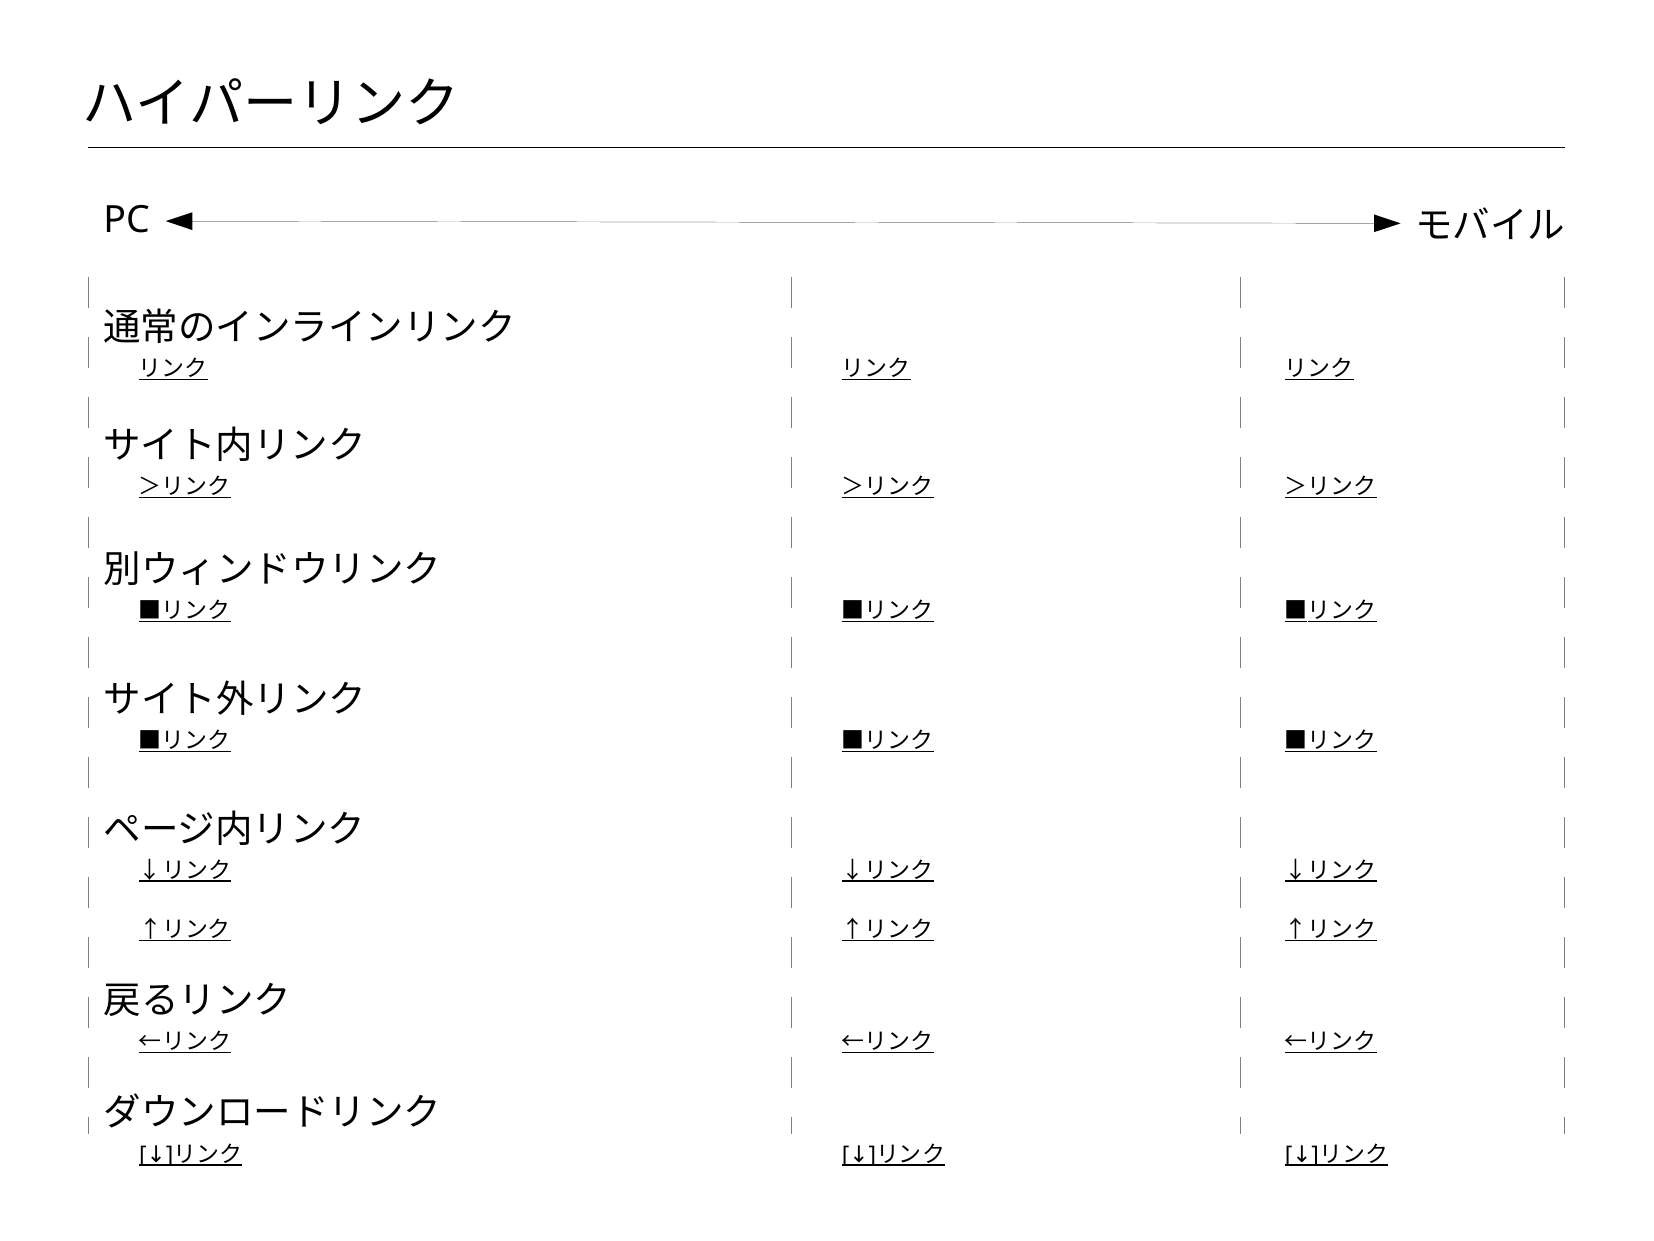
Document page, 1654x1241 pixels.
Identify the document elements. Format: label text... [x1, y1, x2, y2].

text_box PC [88, 185, 166, 257]
text_box モバイル [1400, 187, 1581, 259]
text_box ←リンク [827, 1015, 949, 1066]
text_box ↓リンク [124, 863, 246, 894]
text_box ＞リンク [1269, 460, 1392, 510]
text_box サイト内リンク [88, 407, 381, 479]
text_box ↑リンク [827, 903, 949, 953]
text_box リンク [826, 342, 926, 392]
text_box 別ウィンドウリンク [88, 531, 456, 603]
text_box ダウンロードリンク [88, 1074, 457, 1146]
text_box ↑リンク [124, 903, 246, 953]
text_box ↓リンク [827, 844, 949, 894]
text_box ＞リンク [124, 479, 246, 510]
text_box ■リンク [827, 714, 949, 764]
text_box ■リンク [1269, 714, 1392, 764]
text_box リンク [1269, 342, 1369, 392]
text_box サイト外リンク [88, 661, 381, 733]
text_box [↓]リンク [1270, 1127, 1412, 1178]
text_box ページ内リンク [88, 791, 381, 863]
text_box ■リンク [1269, 584, 1392, 634]
text_box ＞リンク [826, 460, 949, 510]
text_box ↑リンク [1270, 903, 1392, 953]
title ハイパーリンク [82, 49, 1571, 148]
text_box ■リンク [124, 733, 246, 764]
text_box [↓]リンク [827, 1127, 969, 1178]
text_box ■リンク [826, 584, 949, 634]
text_box ←リンク [124, 1034, 246, 1066]
text_box ↓リンク [1270, 844, 1392, 894]
text_box 戻るリンク [88, 962, 306, 1034]
text_box [↓]リンク [124, 1146, 266, 1178]
text_box ■リンク [124, 603, 246, 634]
text_box リンク [124, 361, 223, 392]
text_box 通常のインラインリンク [88, 289, 531, 361]
text_box ←リンク [1270, 1015, 1392, 1066]
